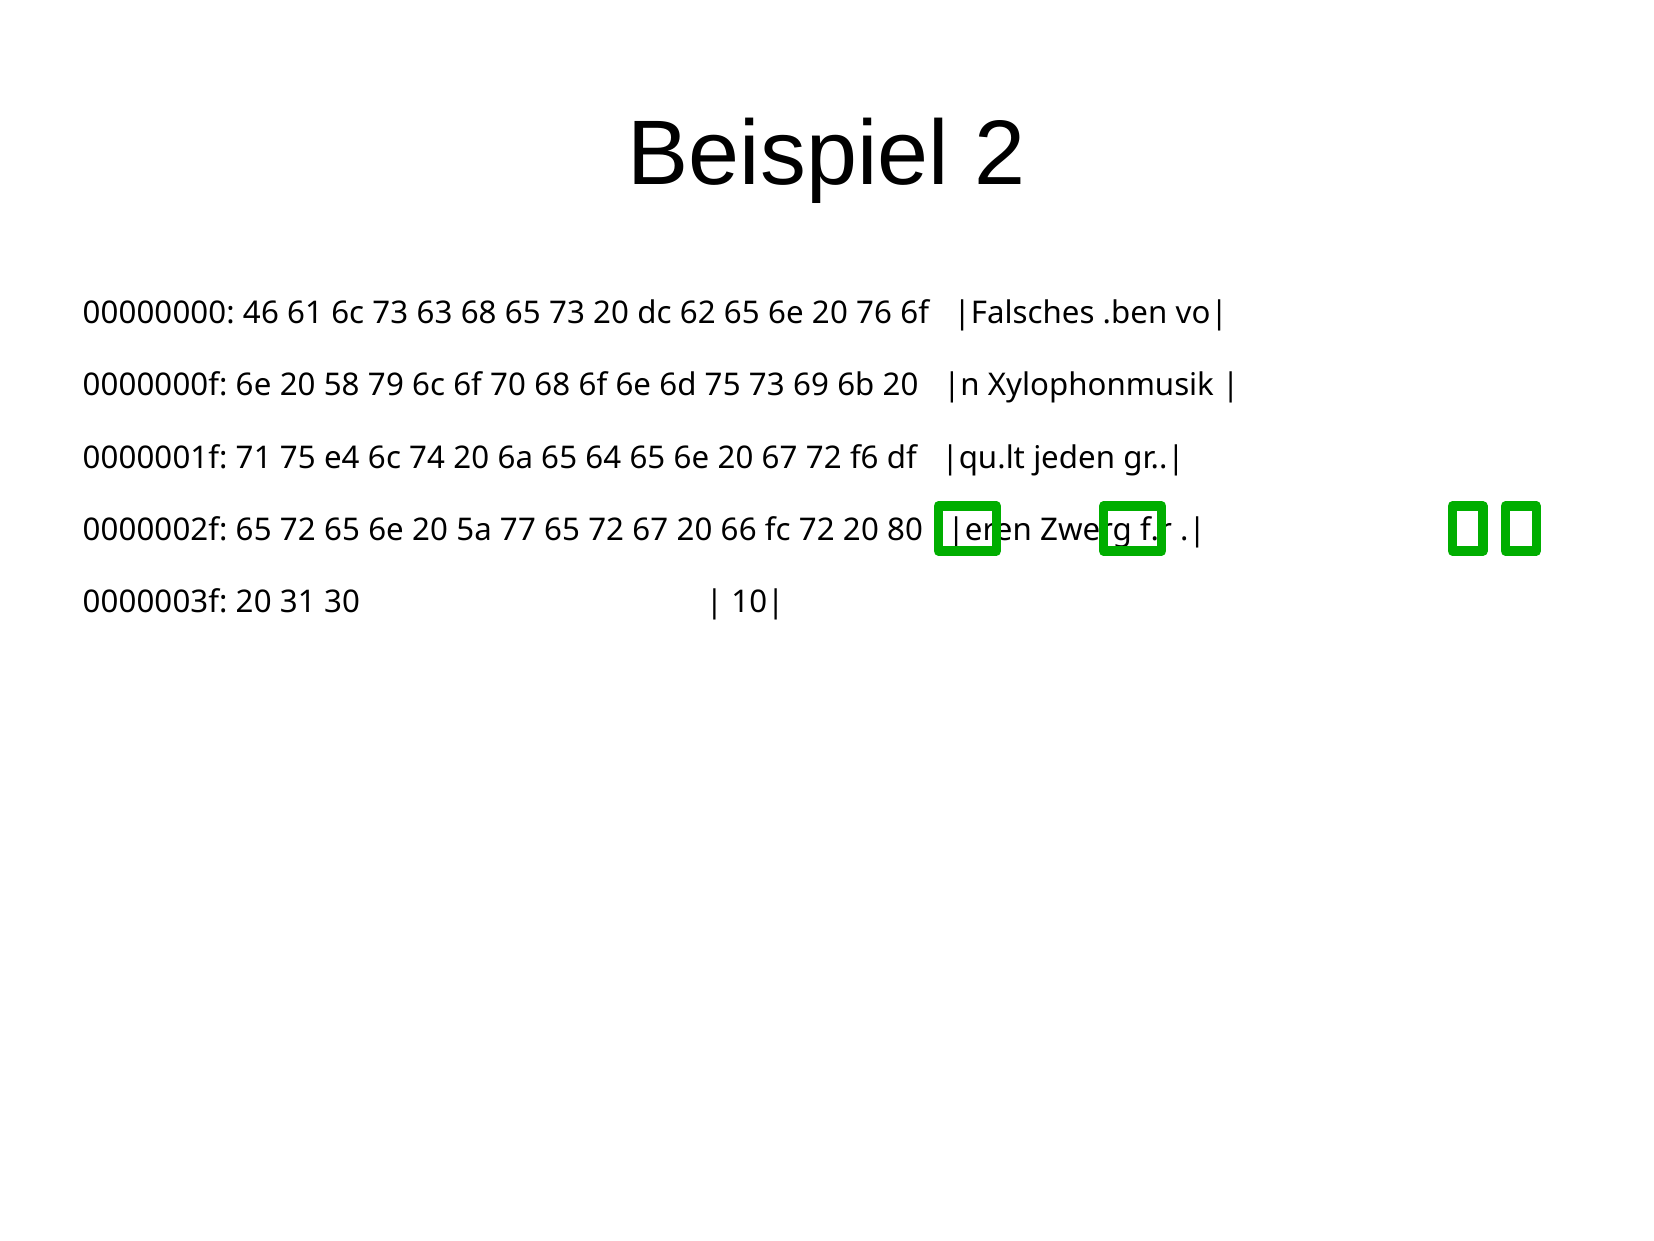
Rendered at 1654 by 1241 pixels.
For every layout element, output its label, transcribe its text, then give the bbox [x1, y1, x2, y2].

list 00000000: 46 61 6c 73 63 68 65 73 20 dc 62 65 6e 20 76 6f |Falsches .ben vo| 0000000f: 6e 20 58 79 6c 6f 70 68 6f 6e 6d 75 73 69 6b 20 |n Xylophonmusik | 0000001f: 71 75 e4 6c 74 20 6a 65 64 65 6e 20 67 72 f6 df |qu.lt jeden gr..| 0000002f: 65 72 65 6e 20 5a 77 65 72 67 20 66 fc 72 20 80 |eren Zwerg f.r .| 0000003f: 20 31 30 | 10| [82, 290, 1571, 1010]
title Beispiel 2 [82, 49, 1571, 257]
